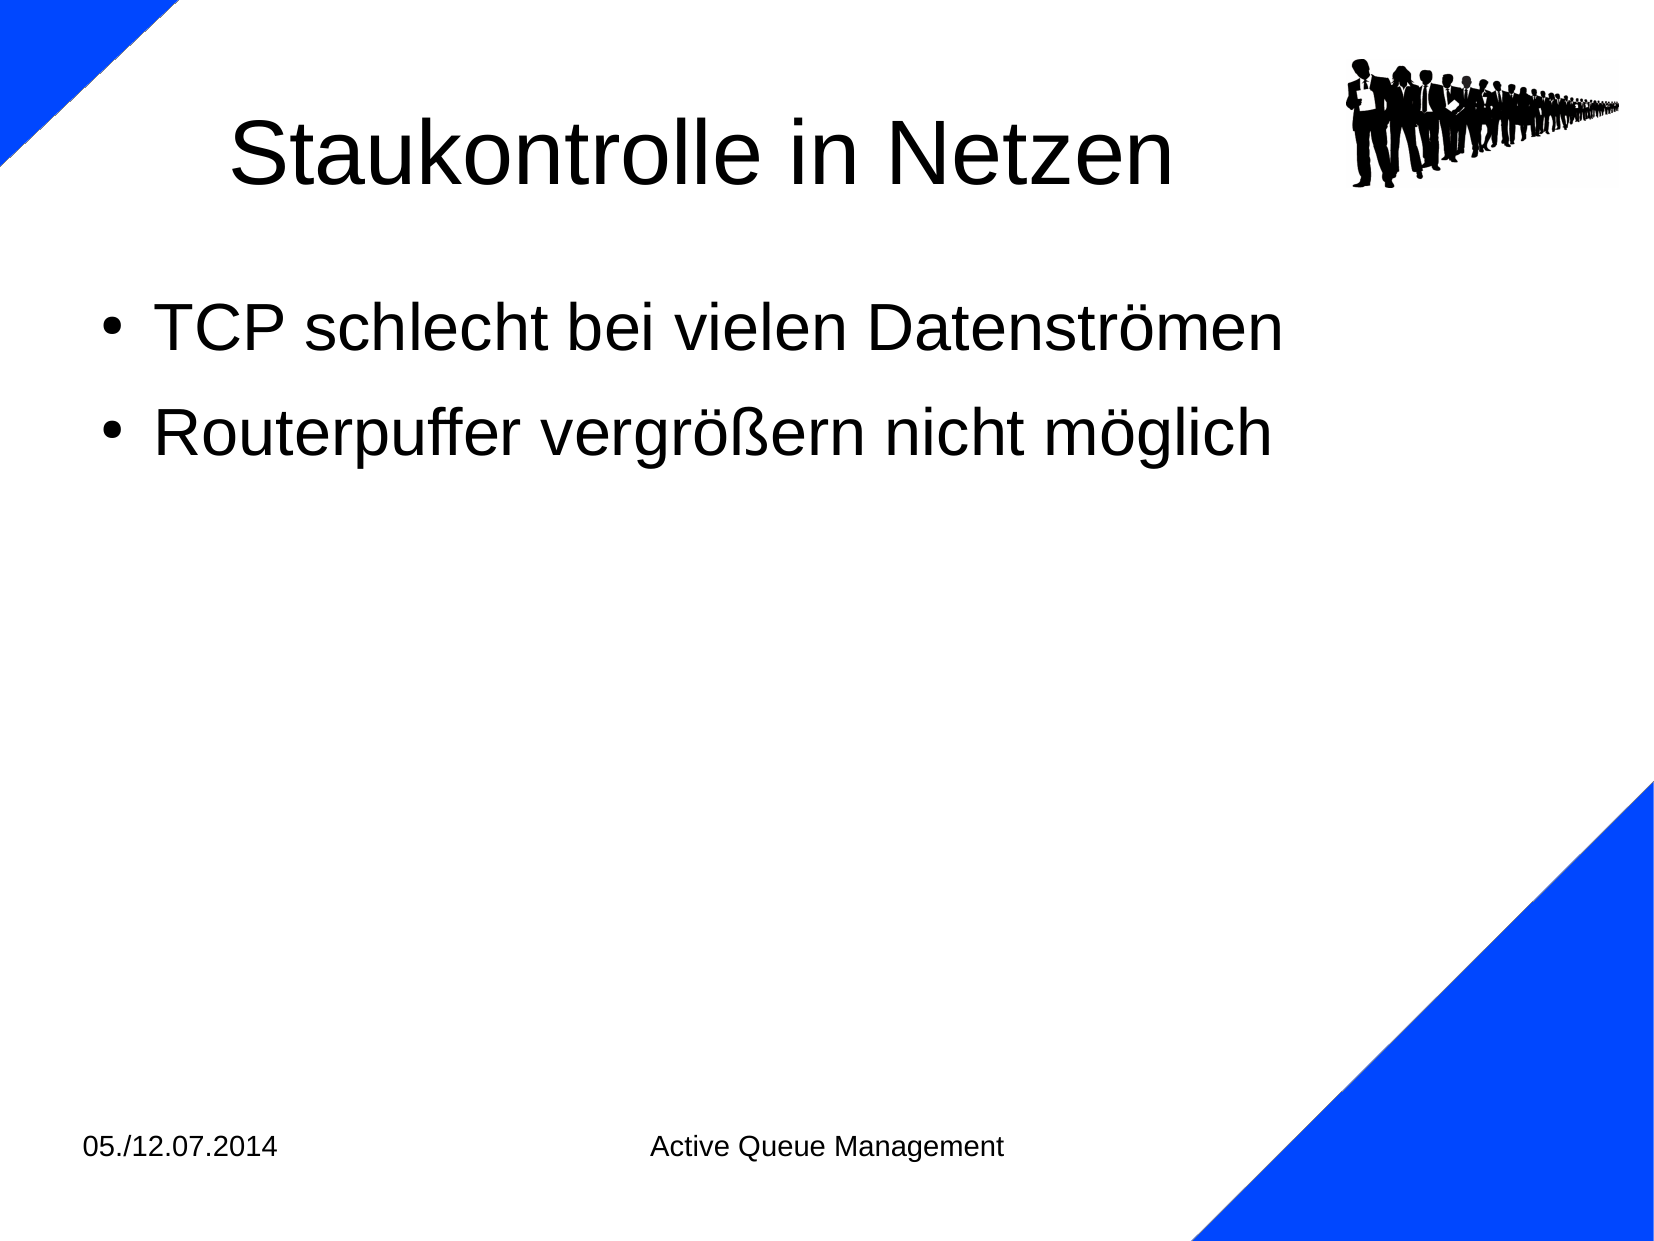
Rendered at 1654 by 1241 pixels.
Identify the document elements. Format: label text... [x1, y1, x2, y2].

picture [1346, 59, 1619, 188]
title Staukontrolle in Netzen [82, 49, 1323, 257]
list TCP schlecht bei vielen Datenströmen Routerpuffer vergrößern nicht möglich [82, 290, 1571, 1010]
